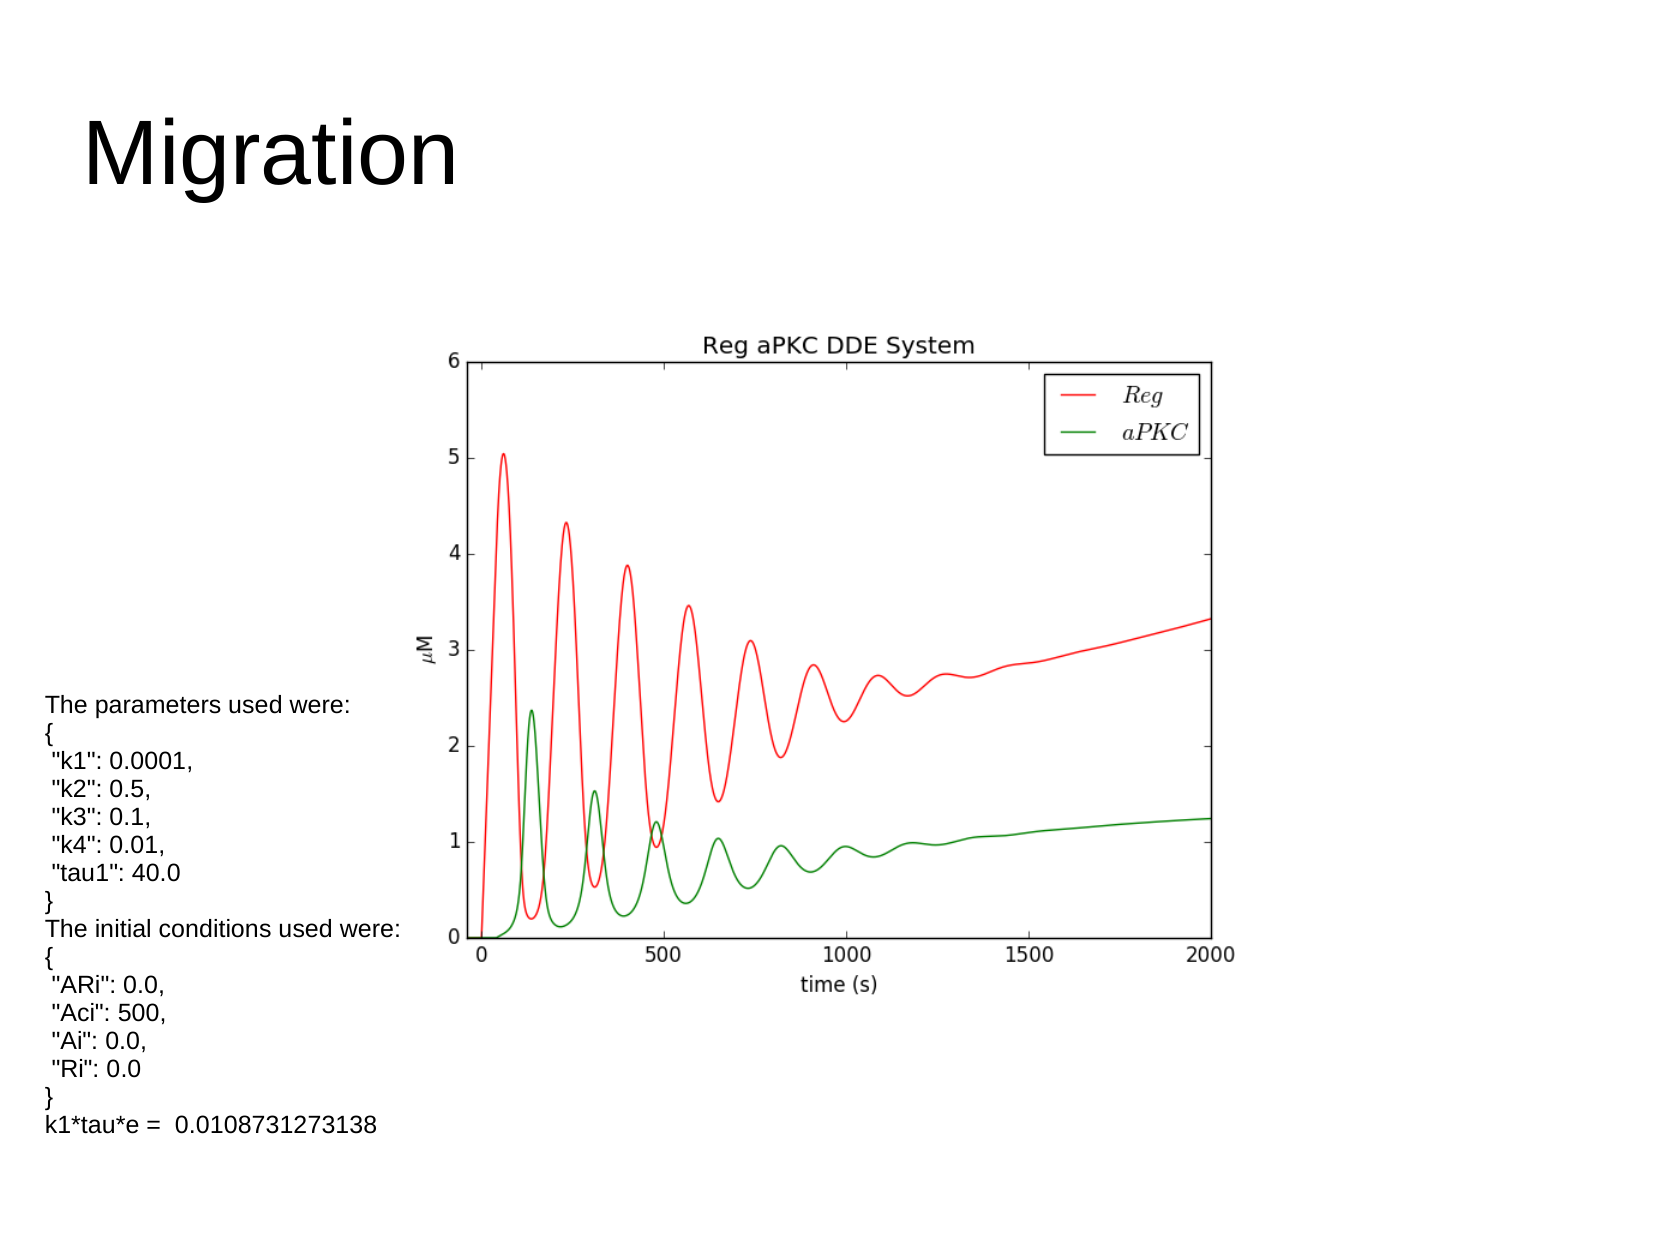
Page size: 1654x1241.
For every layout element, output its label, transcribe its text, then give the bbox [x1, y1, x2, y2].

title Migration [82, 49, 1571, 257]
picture [347, 290, 1307, 1010]
text_box The parameters used were: { "k1": 0.0001, "k2": 0.5, "k3": 0.1, "k4": 0.01, "tau1": 40.0 } The initial conditions used were: { "ARi": 0.0, "Aci": 500, "Ai": 0.0, "Ri": 0.0 } k1*tau*e = 0.0108731273138 [29, 683, 603, 1241]
